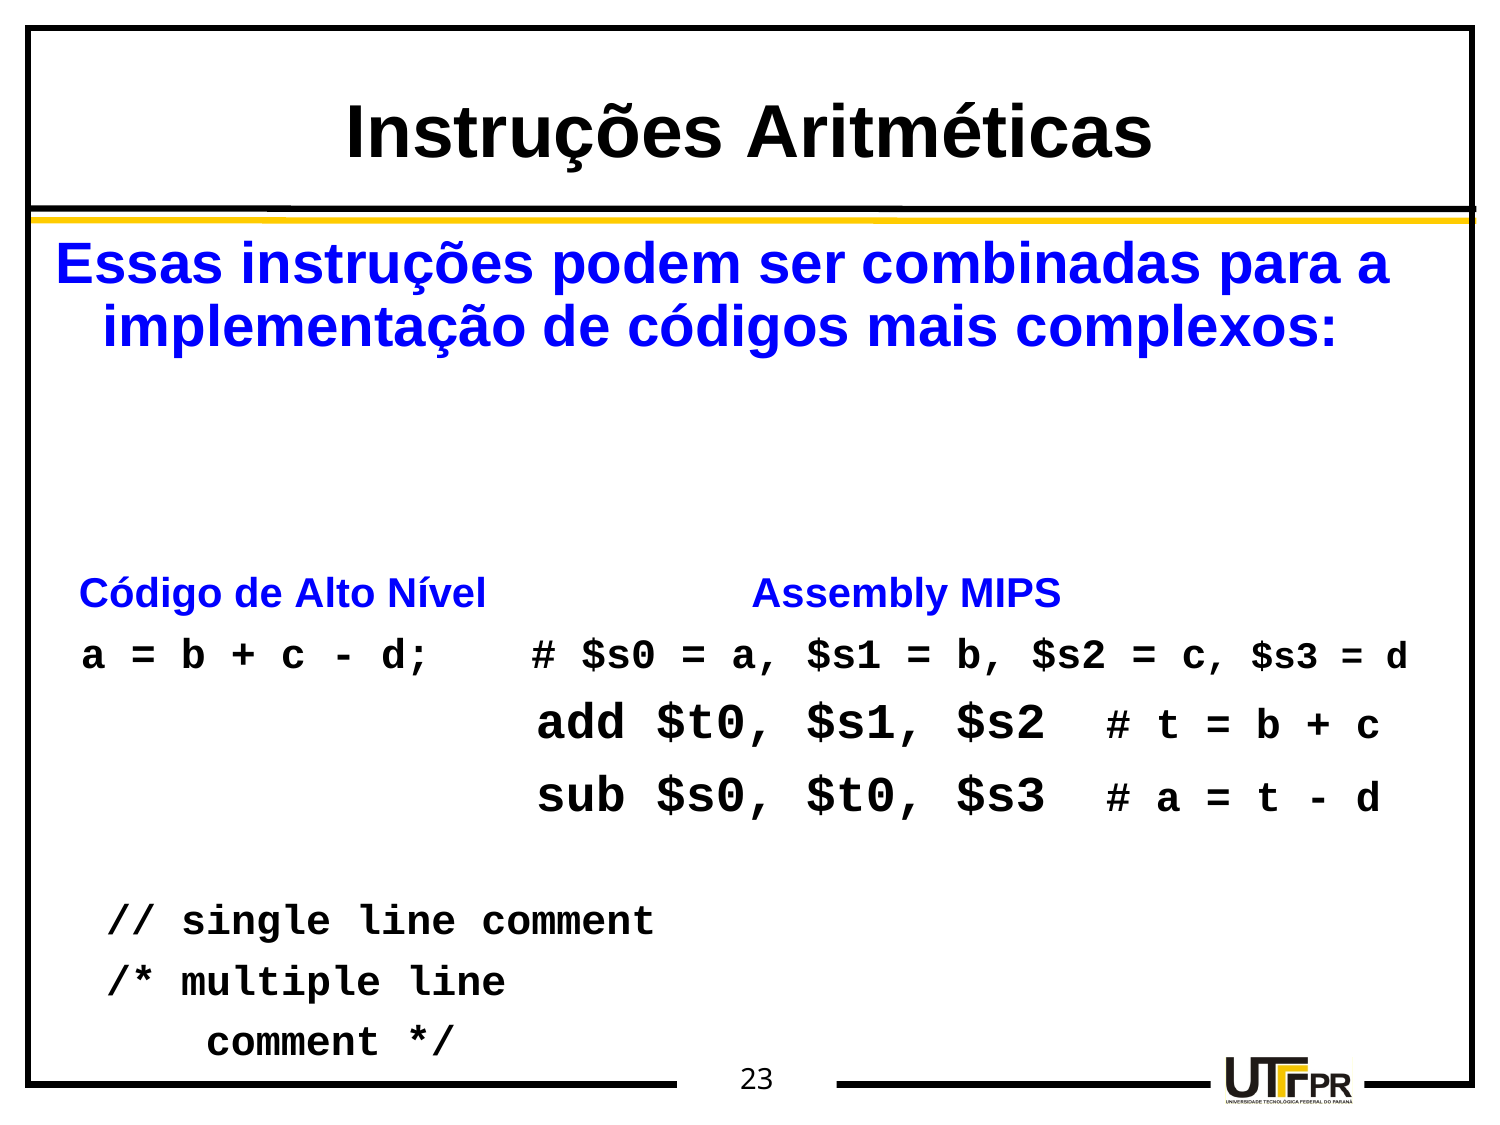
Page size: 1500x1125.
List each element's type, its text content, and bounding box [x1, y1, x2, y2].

list Essas instruções podem ser combinadas para a implementação de códigos mais complexos: Código de Alto Nível Assembly MIPS a = b + c - d; # $s0 = a, $s1 = b, $s2 = c, $s3 = d add $t0, $s1, $s2 # t = b + c sub $s0, $t0, $s3 # a = t - d // single line comment /* multiple line comment */ [41, 225, 1477, 1125]
title Instruções Aritméticas [0, 78, 1500, 185]
